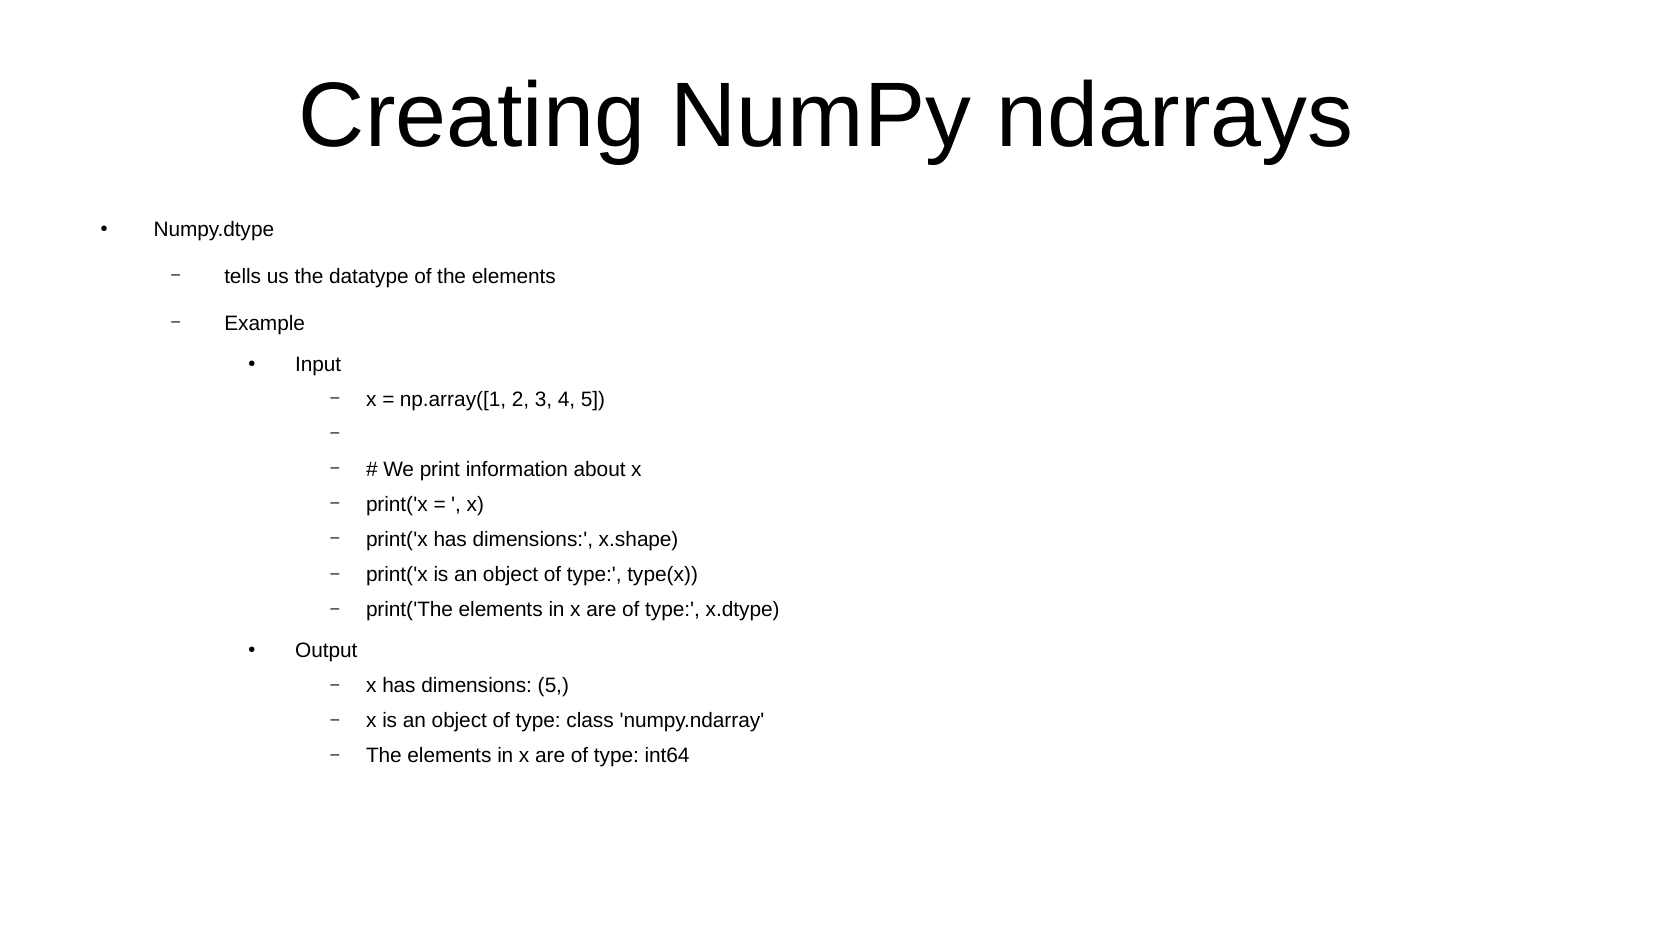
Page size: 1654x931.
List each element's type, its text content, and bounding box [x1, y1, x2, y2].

list Numpy.dtype tells us the datatype of the elements Example Input x = np.array([1, 2, 3, 4, 5]) # We print information about x print('x = ', x) print('x has dimensions:', x.shape) print('x is an object of type:', type(x)) print('The elements in x are of type:', x.dtype) Output x has dimensions: (5,) x is an object of type: class 'numpy.ndarray' The elements in x are of type: int64 [82, 217, 1636, 901]
title Creating NumPy ndarrays [82, 37, 1571, 193]
